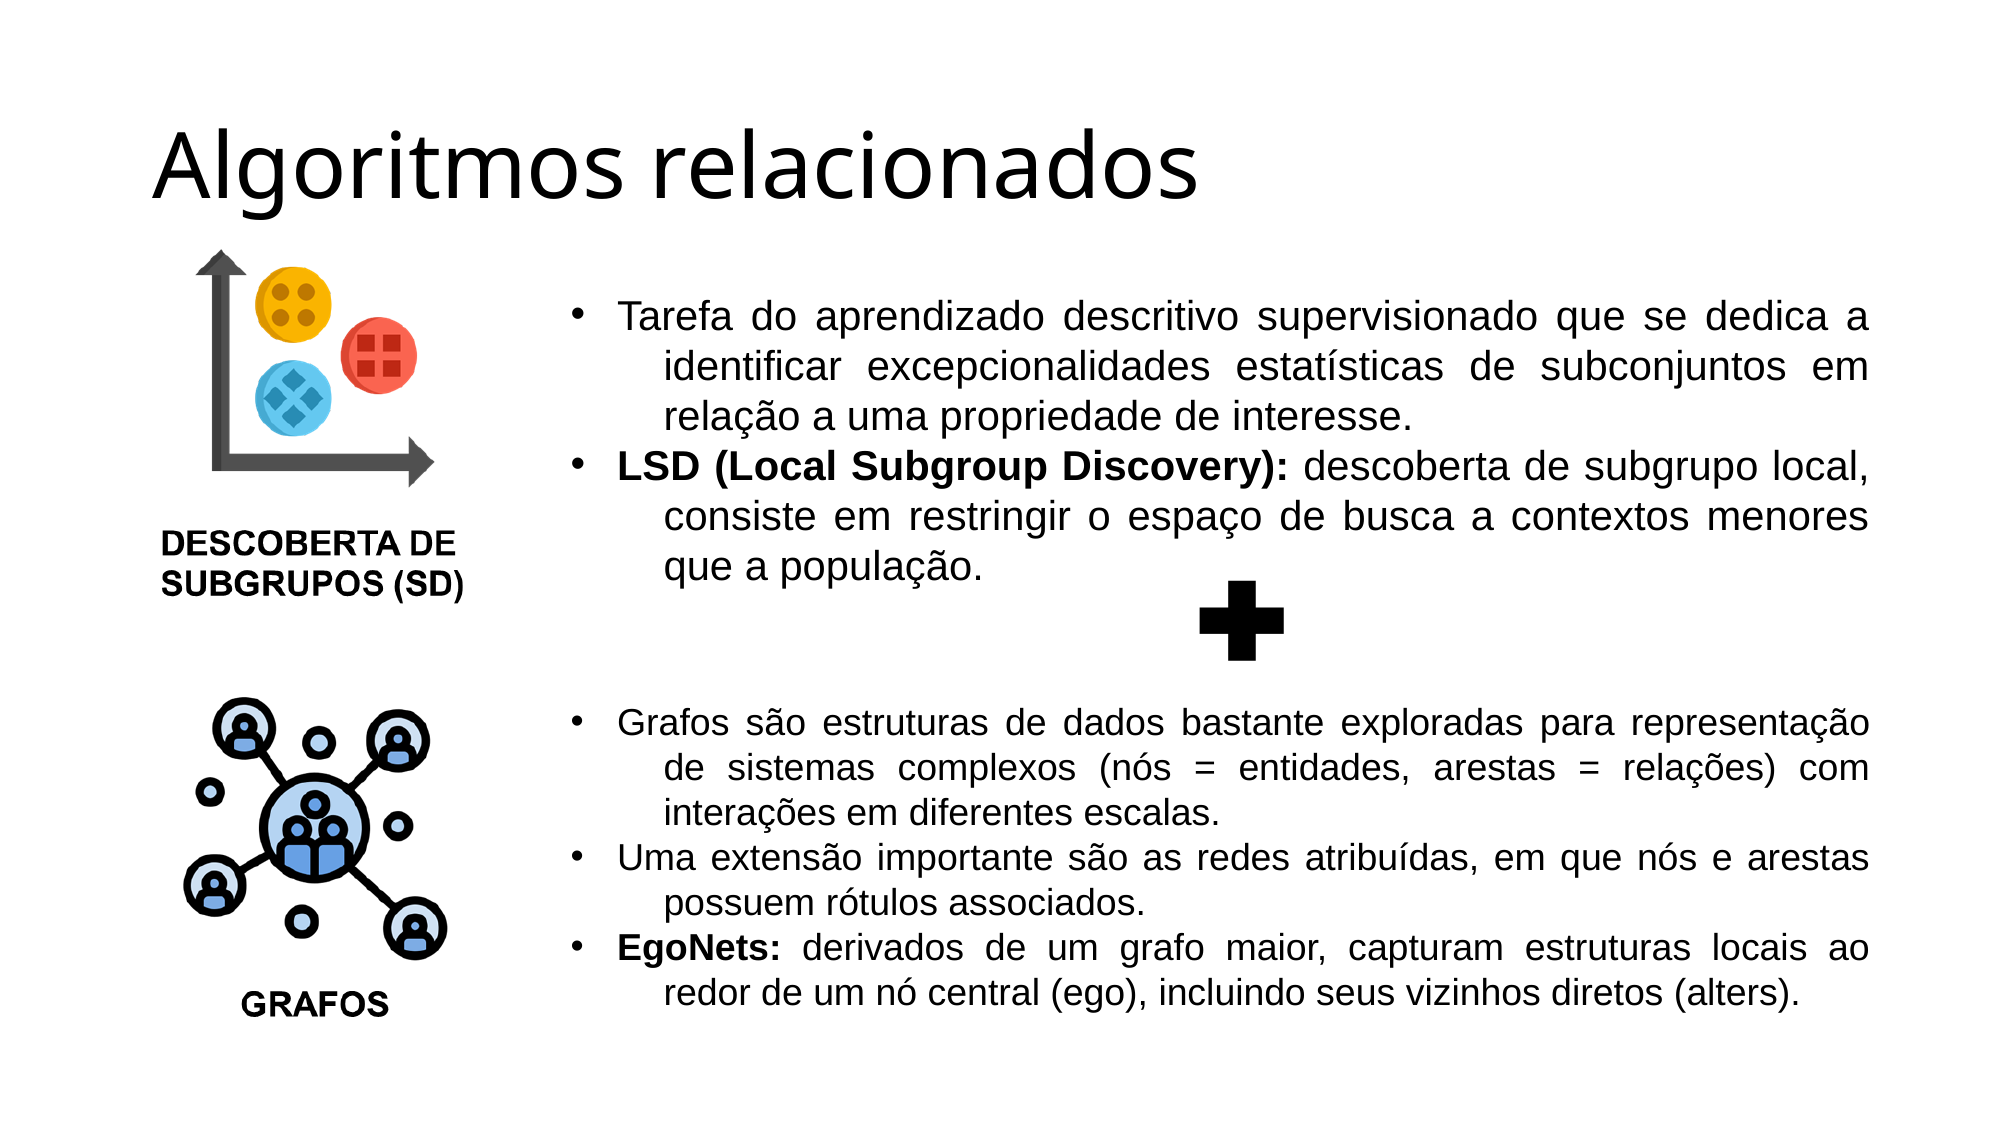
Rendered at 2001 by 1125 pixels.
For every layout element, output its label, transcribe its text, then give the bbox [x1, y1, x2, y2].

picture [138, 232, 487, 1047]
picture [1199, 580, 1284, 661]
title Algoritmos relacionados [137, 59, 1863, 278]
text_box Tarefa do aprendizado descritivo supervisionado que se dedica a identificar excepcionalidades estatísticas de subconjuntos em relação a uma propriedade de interesse. LSD (Local Subgroup Discovery): descoberta de subgrupo local, consiste em restringir o espaço de busca a contextos menores que a população. [555, 281, 1886, 600]
text_box Grafos são estruturas de dados bastante exploradas para representação de sistemas complexos (nós = entidades, arestas = relações) com interações em diferentes escalas. Uma extensão importante são as redes atribuídas, em que nós e arestas possuem rótulos associados. EgoNets: derivados de um grafo maior, capturam estruturas locais ao redor de um nó central (ego), incluindo seus vizinhos diretos (alters). [555, 690, 1886, 1025]
